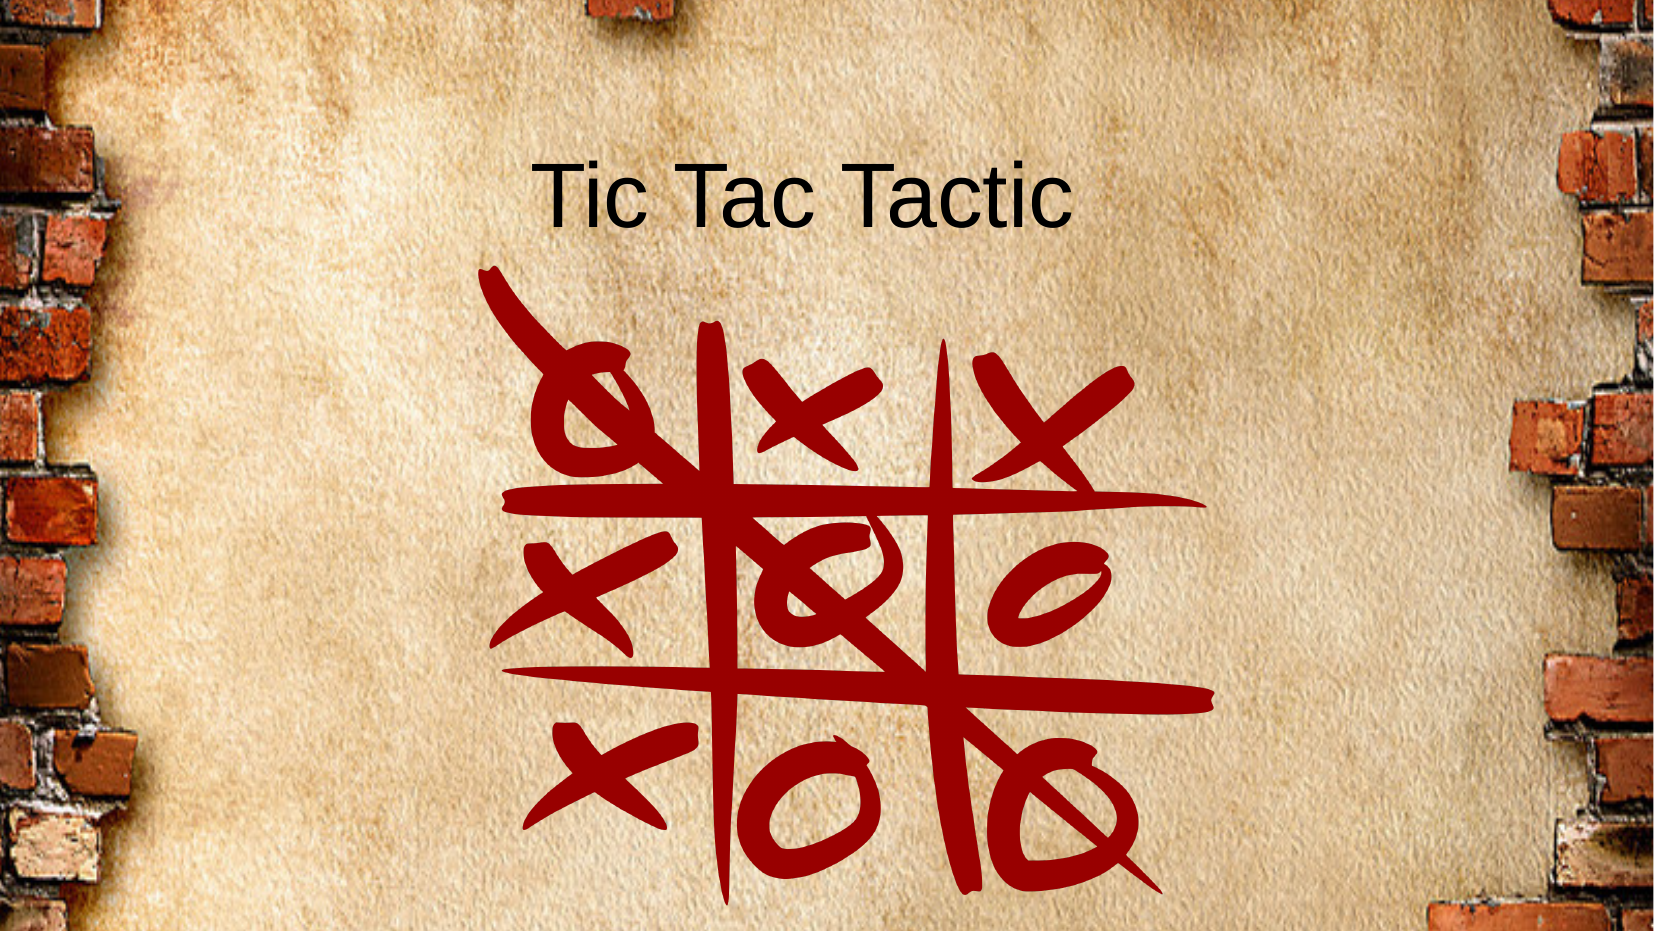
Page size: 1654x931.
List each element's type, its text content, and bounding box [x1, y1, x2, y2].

picture [0, 0, 1654, 931]
title Tic Tac Tactic [59, 118, 1548, 274]
